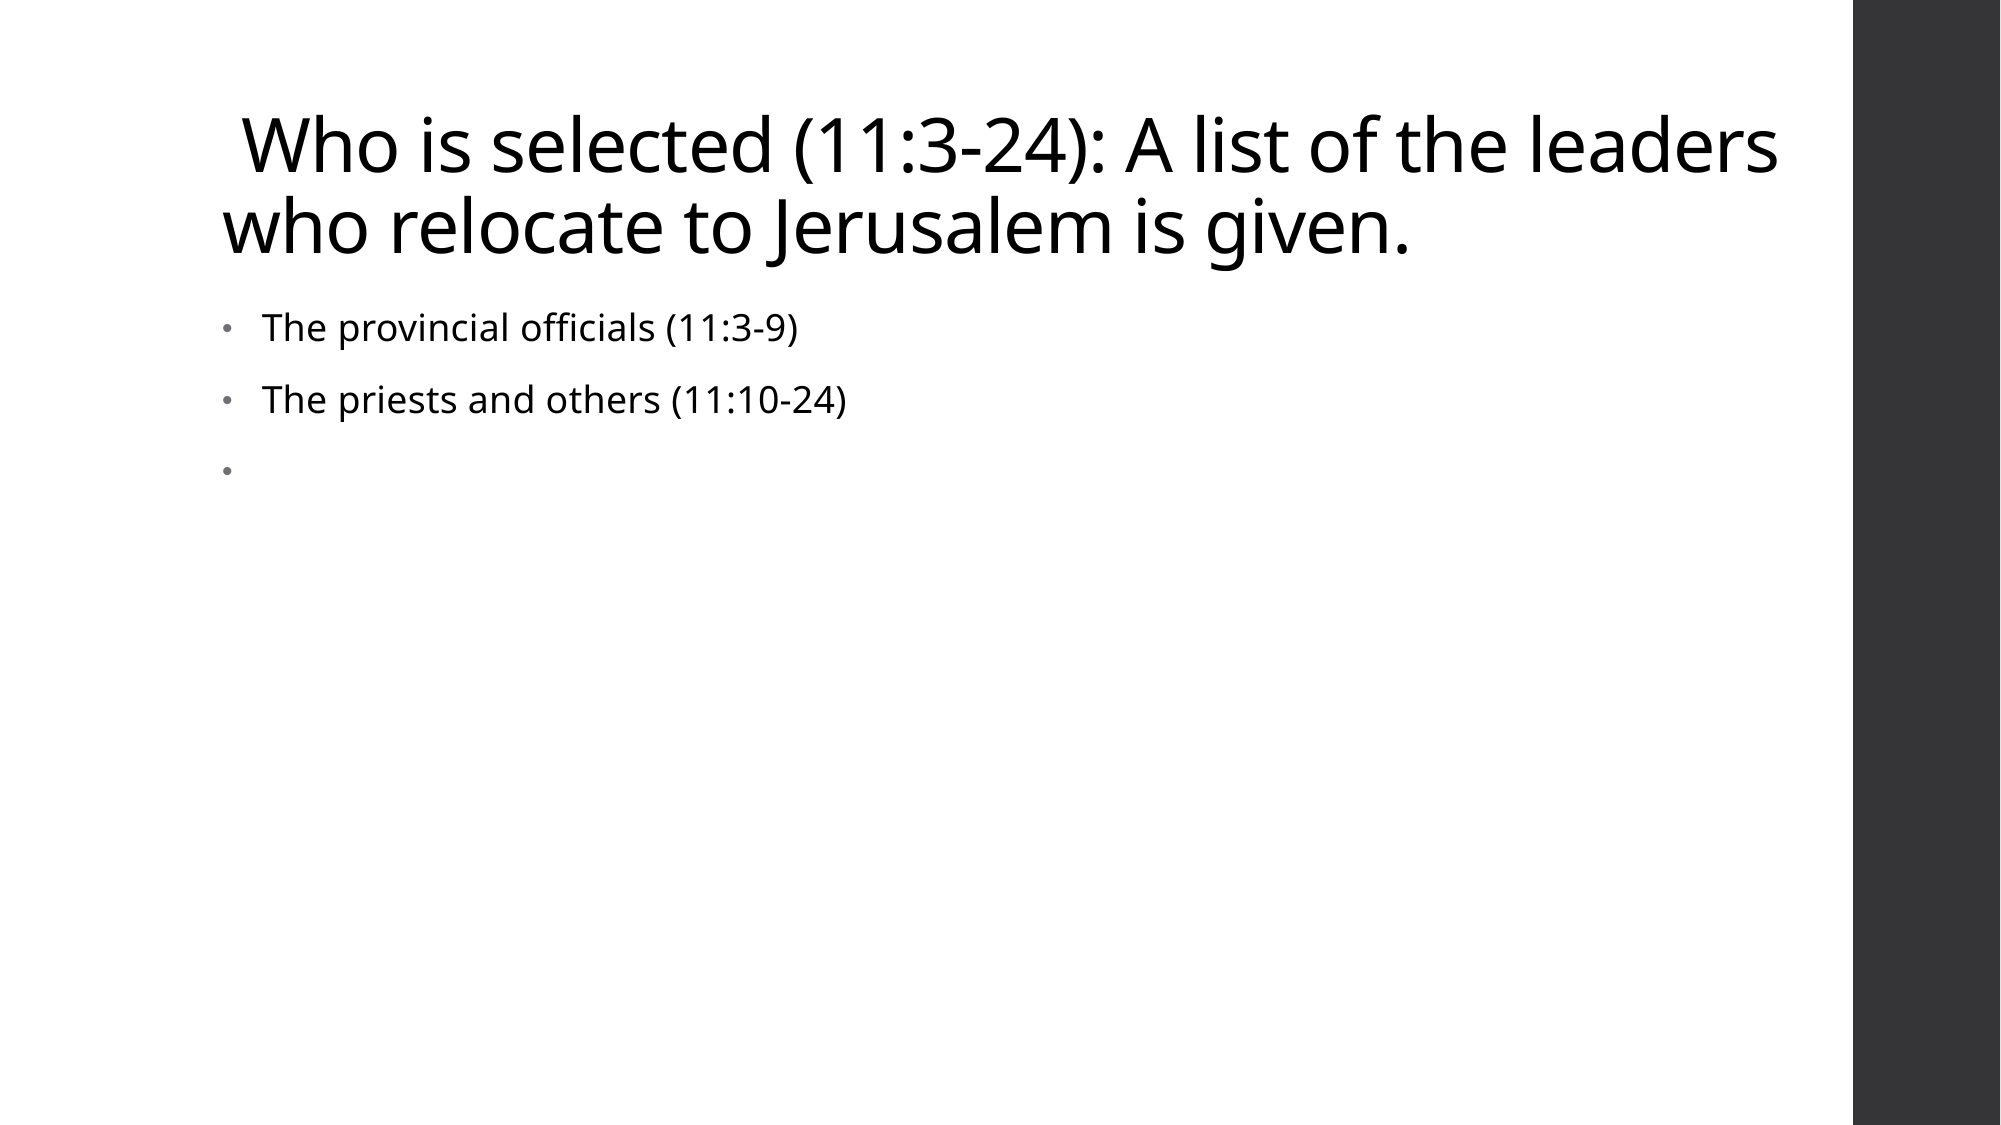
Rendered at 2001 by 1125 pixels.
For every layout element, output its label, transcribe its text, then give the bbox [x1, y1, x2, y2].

title Who is selected (11:3-24): A list of the leaders who relocate to Jerusalem is given. [206, 60, 1797, 278]
list The provincial officials (11:3-9) The priests and others (11:10-24) [206, 299, 1617, 1014]
